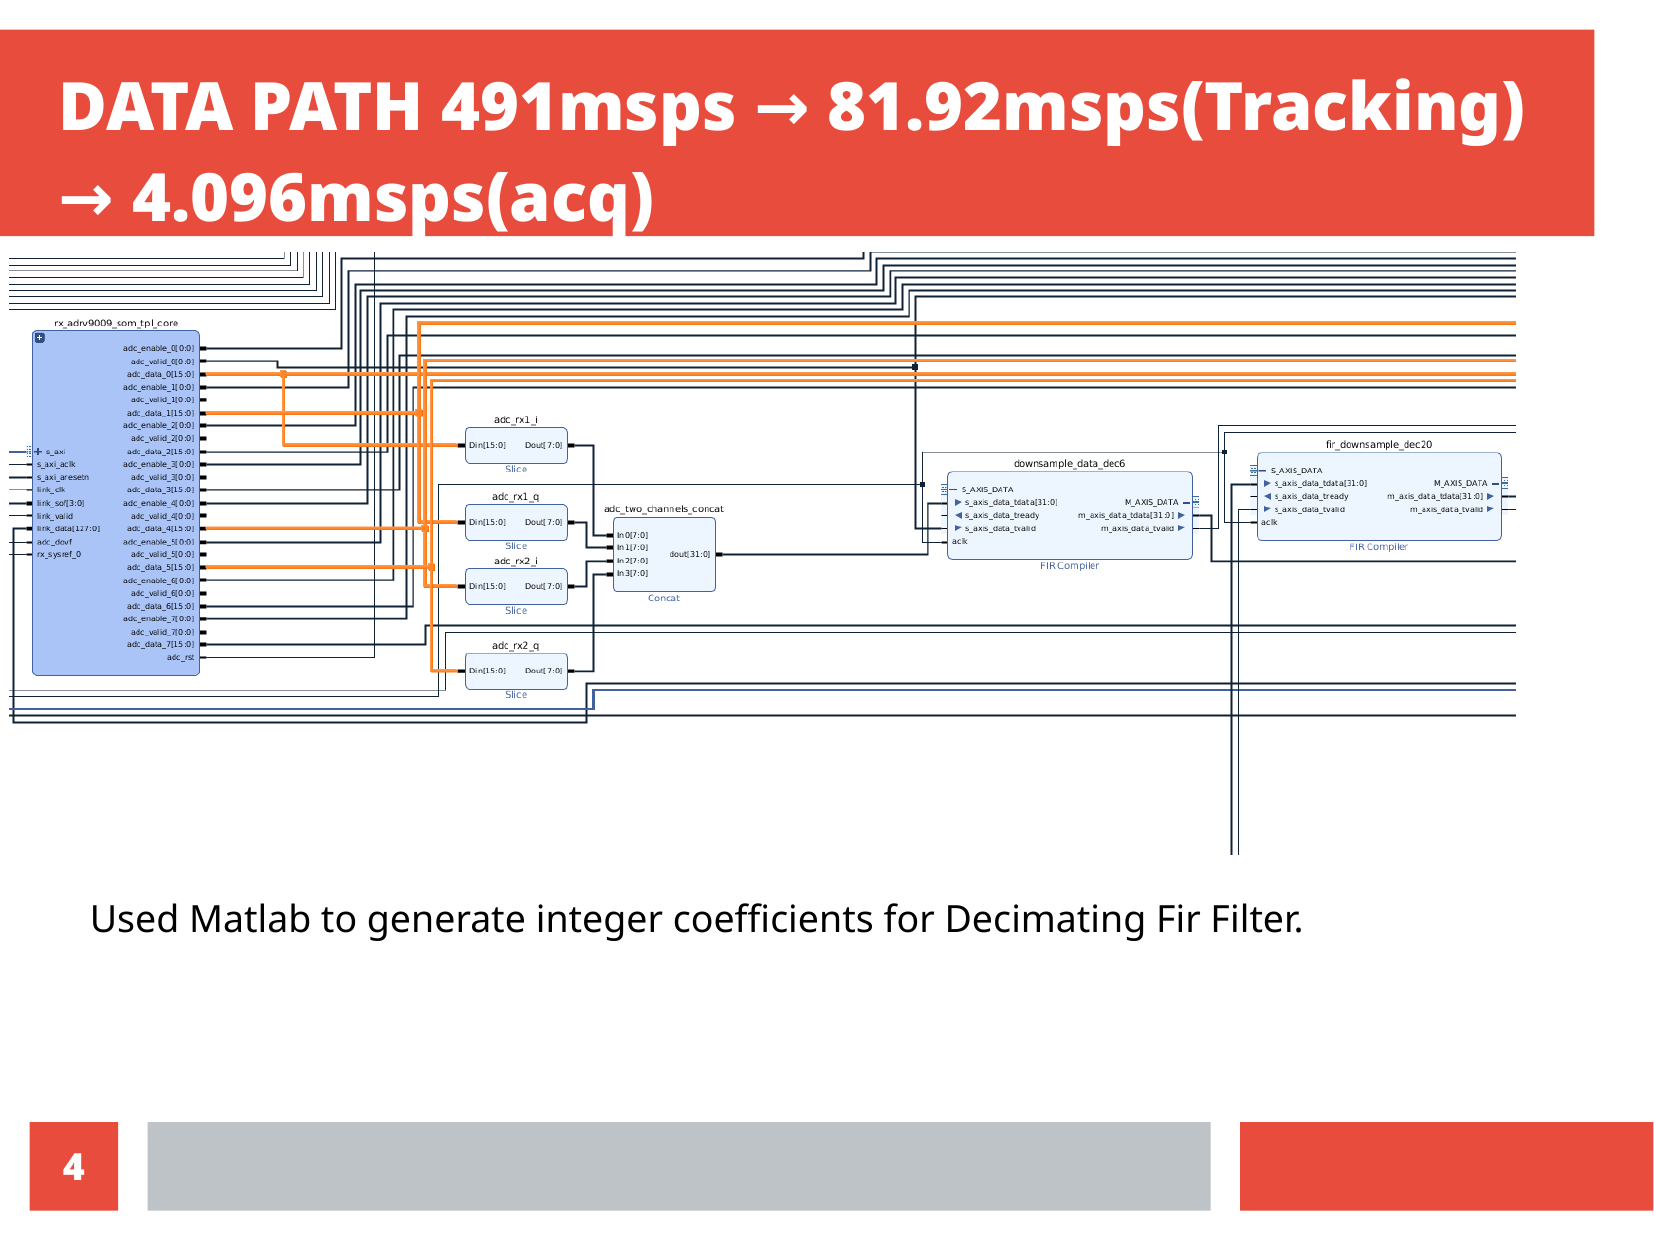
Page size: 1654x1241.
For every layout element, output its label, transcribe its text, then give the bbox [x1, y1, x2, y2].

picture [9, 252, 1516, 856]
title DATA PATH 491msps → 81.92msps(Tracking) → 4.096msps(acq) [59, 59, 1595, 207]
text_box Used Matlab to generate integer coefficients for Decimating Fir Filter. [75, 885, 1411, 944]
